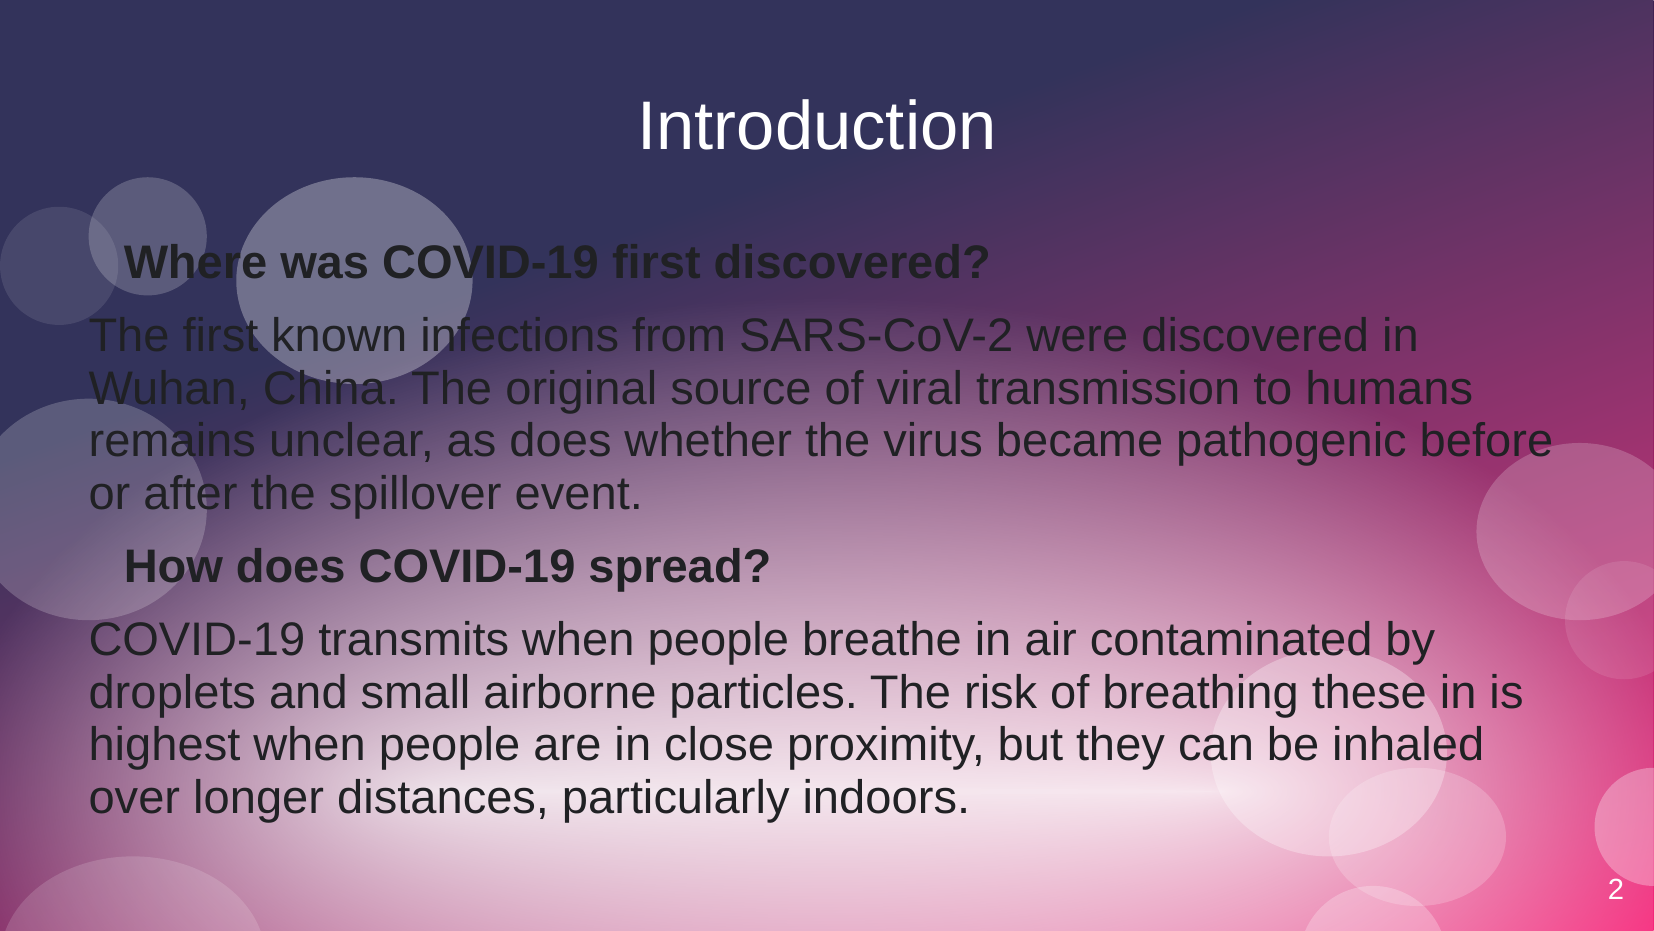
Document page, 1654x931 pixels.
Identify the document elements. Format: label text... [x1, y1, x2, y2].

list Where was COVID-19 first discovered? The first known infections from SARS-CoV-2 were discovered in Wuhan, China. The original source of viral transmission to humans remains unclear, as does whether the virus became pathogenic before or after the spillover event. How does COVID-19 spread? COVID-19 transmits when people breathe in air contaminated by droplets and small airborne particles. The risk of breathing these in is highest when people are in close proximity, but they can be inhaled over longer distances, particularly indoors. [88, 236, 1565, 827]
title Introduction [88, 44, 1565, 207]
